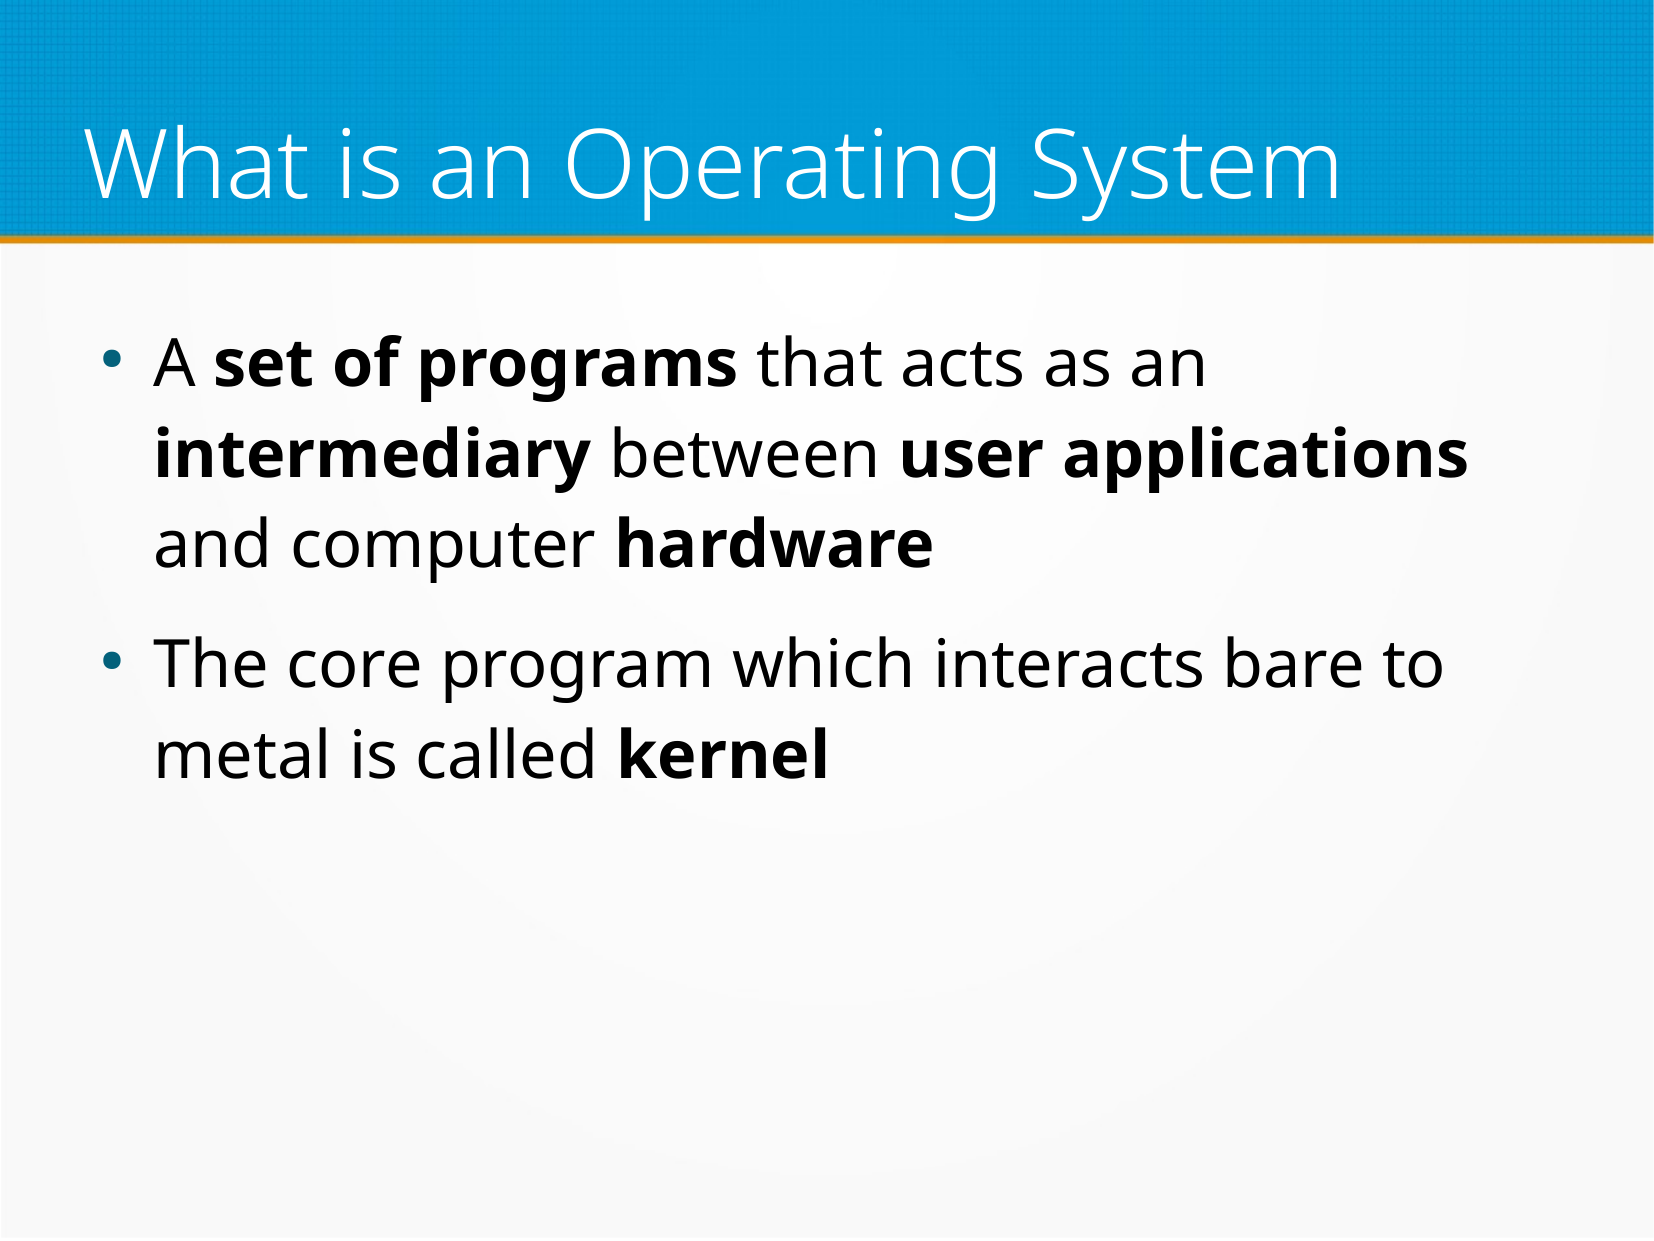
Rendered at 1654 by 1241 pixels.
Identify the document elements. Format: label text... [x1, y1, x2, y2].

list A set of programs that acts as an intermediary between user applications and computer hardware The core program which interacts bare to metal is called kernel [82, 315, 1563, 1081]
title What is an Operating System [82, 19, 1571, 227]
picture [0, 233, 1654, 1241]
